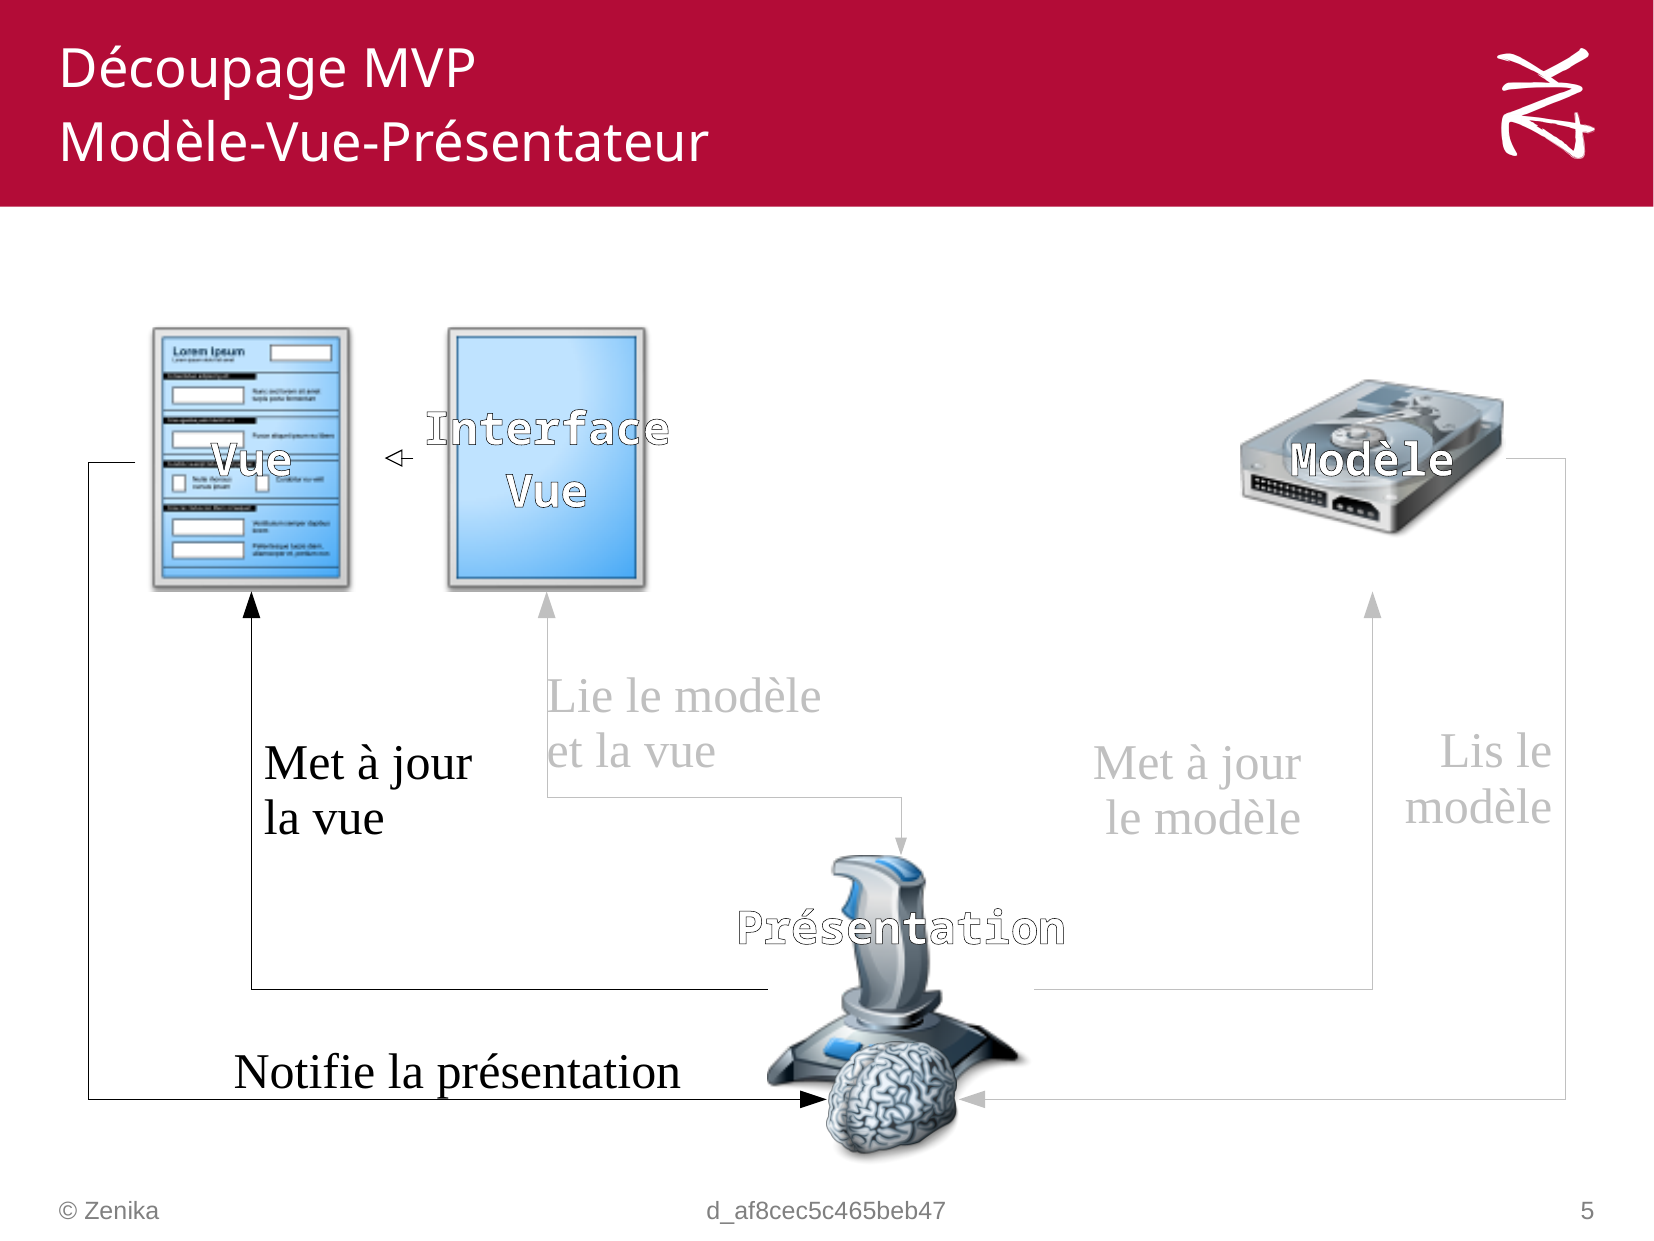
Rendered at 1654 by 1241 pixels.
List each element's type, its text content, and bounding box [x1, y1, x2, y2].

picture [767, 855, 1035, 1166]
picture [1239, 324, 1506, 592]
picture [118, 324, 385, 592]
title Découpage MVP Modèle-Vue-Présentateur [59, 29, 1595, 178]
picture [413, 324, 681, 592]
